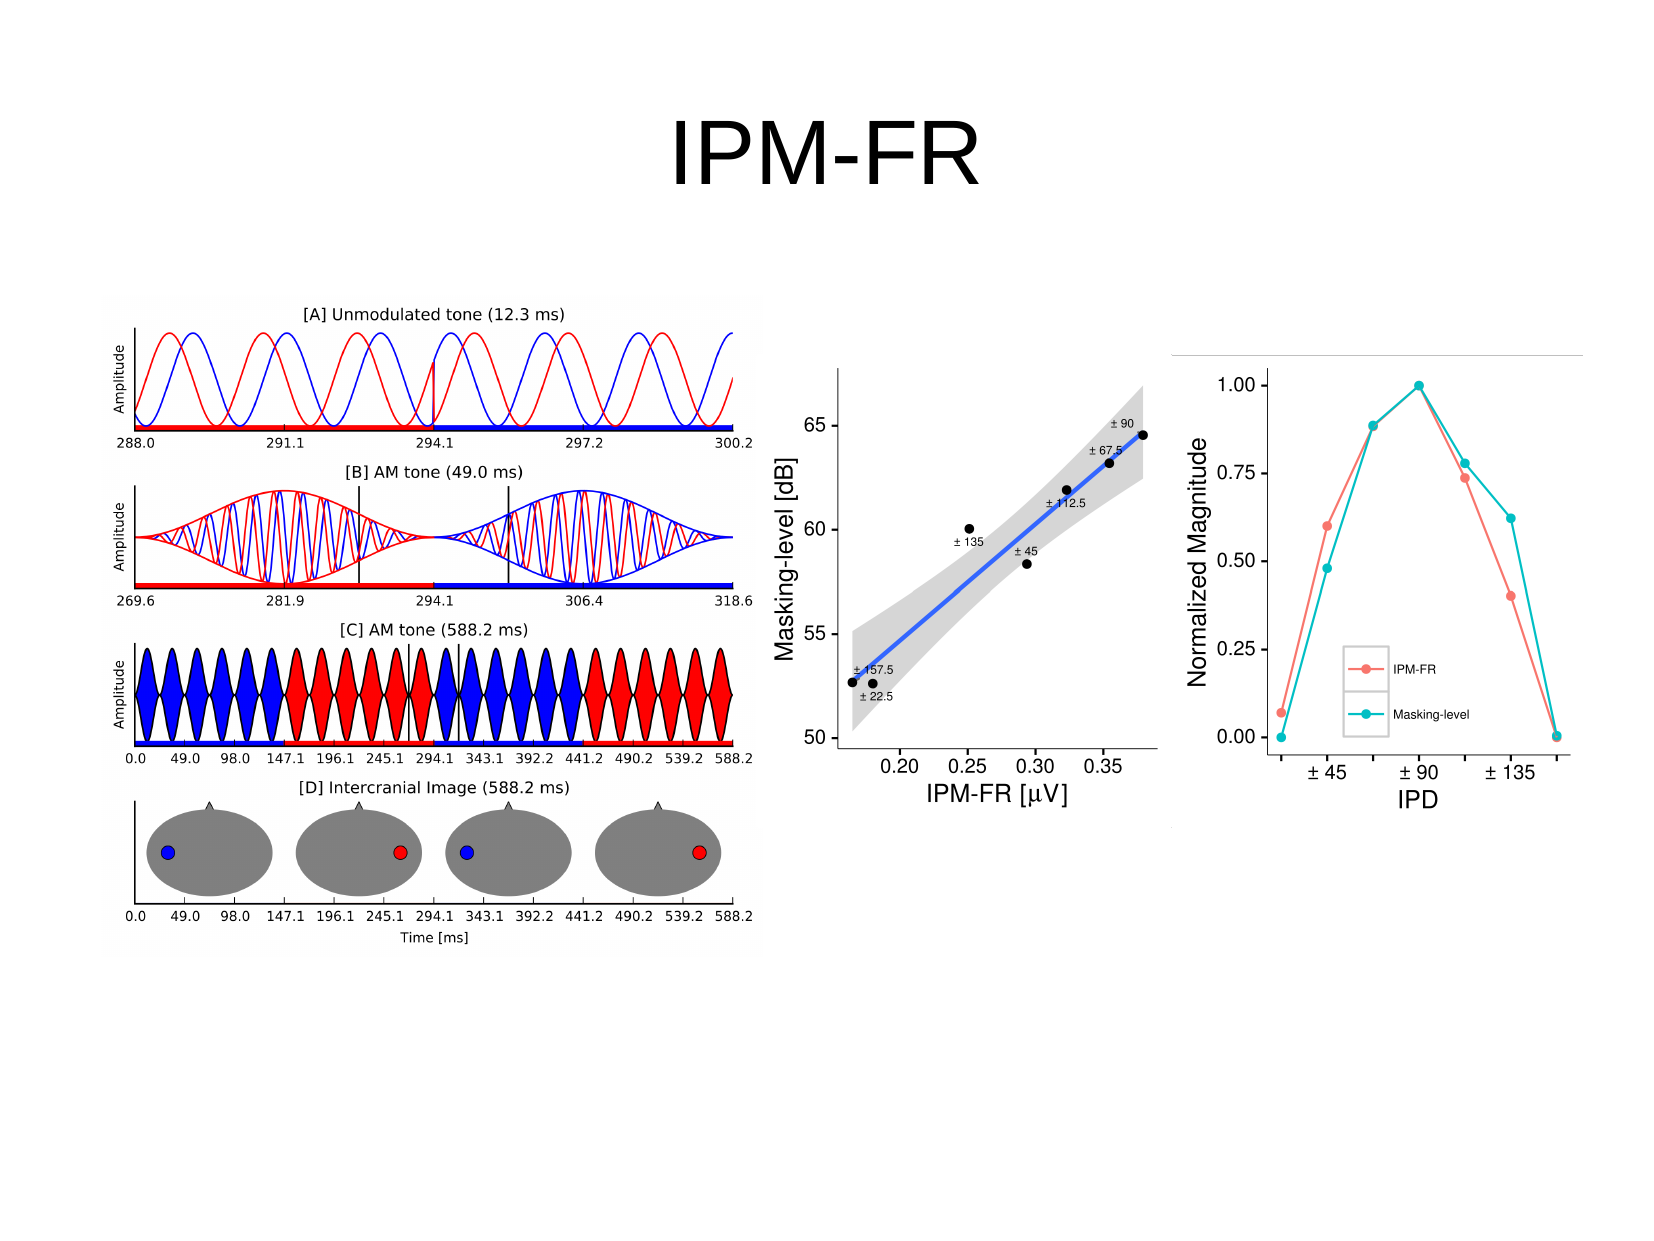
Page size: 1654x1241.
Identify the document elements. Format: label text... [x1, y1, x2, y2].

picture [101, 295, 1583, 957]
title IPM-FR [82, 49, 1571, 257]
